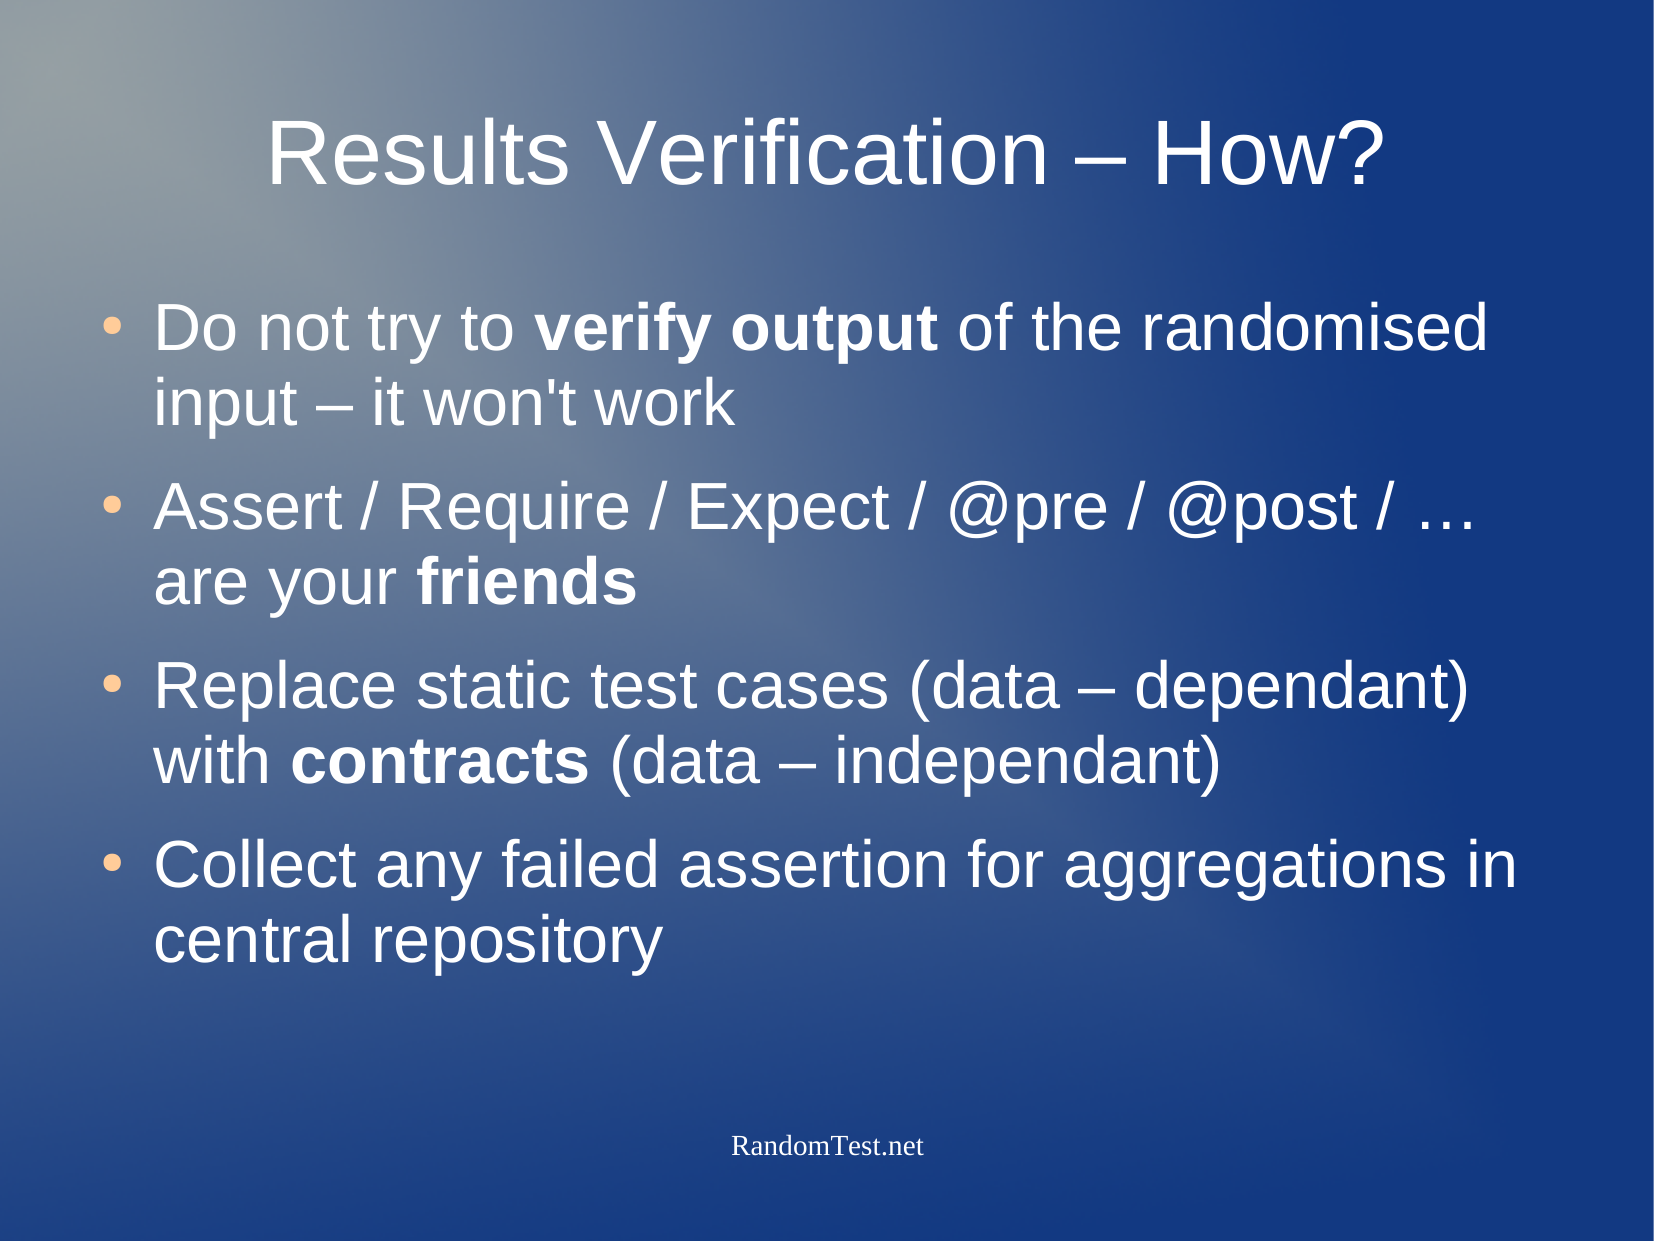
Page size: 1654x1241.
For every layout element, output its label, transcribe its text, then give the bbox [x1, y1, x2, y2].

title Results Verification – How? [82, 49, 1571, 257]
list Do not try to verify output of the randomised input – it won't work Assert / Require / Expect / @pre / @post / … are your friends Replace static test cases (data – dependant) with contracts (data – independant) Collect any failed assertion for aggregations in central repository [82, 290, 1571, 1010]
picture [0, 0, 1654, 1241]
